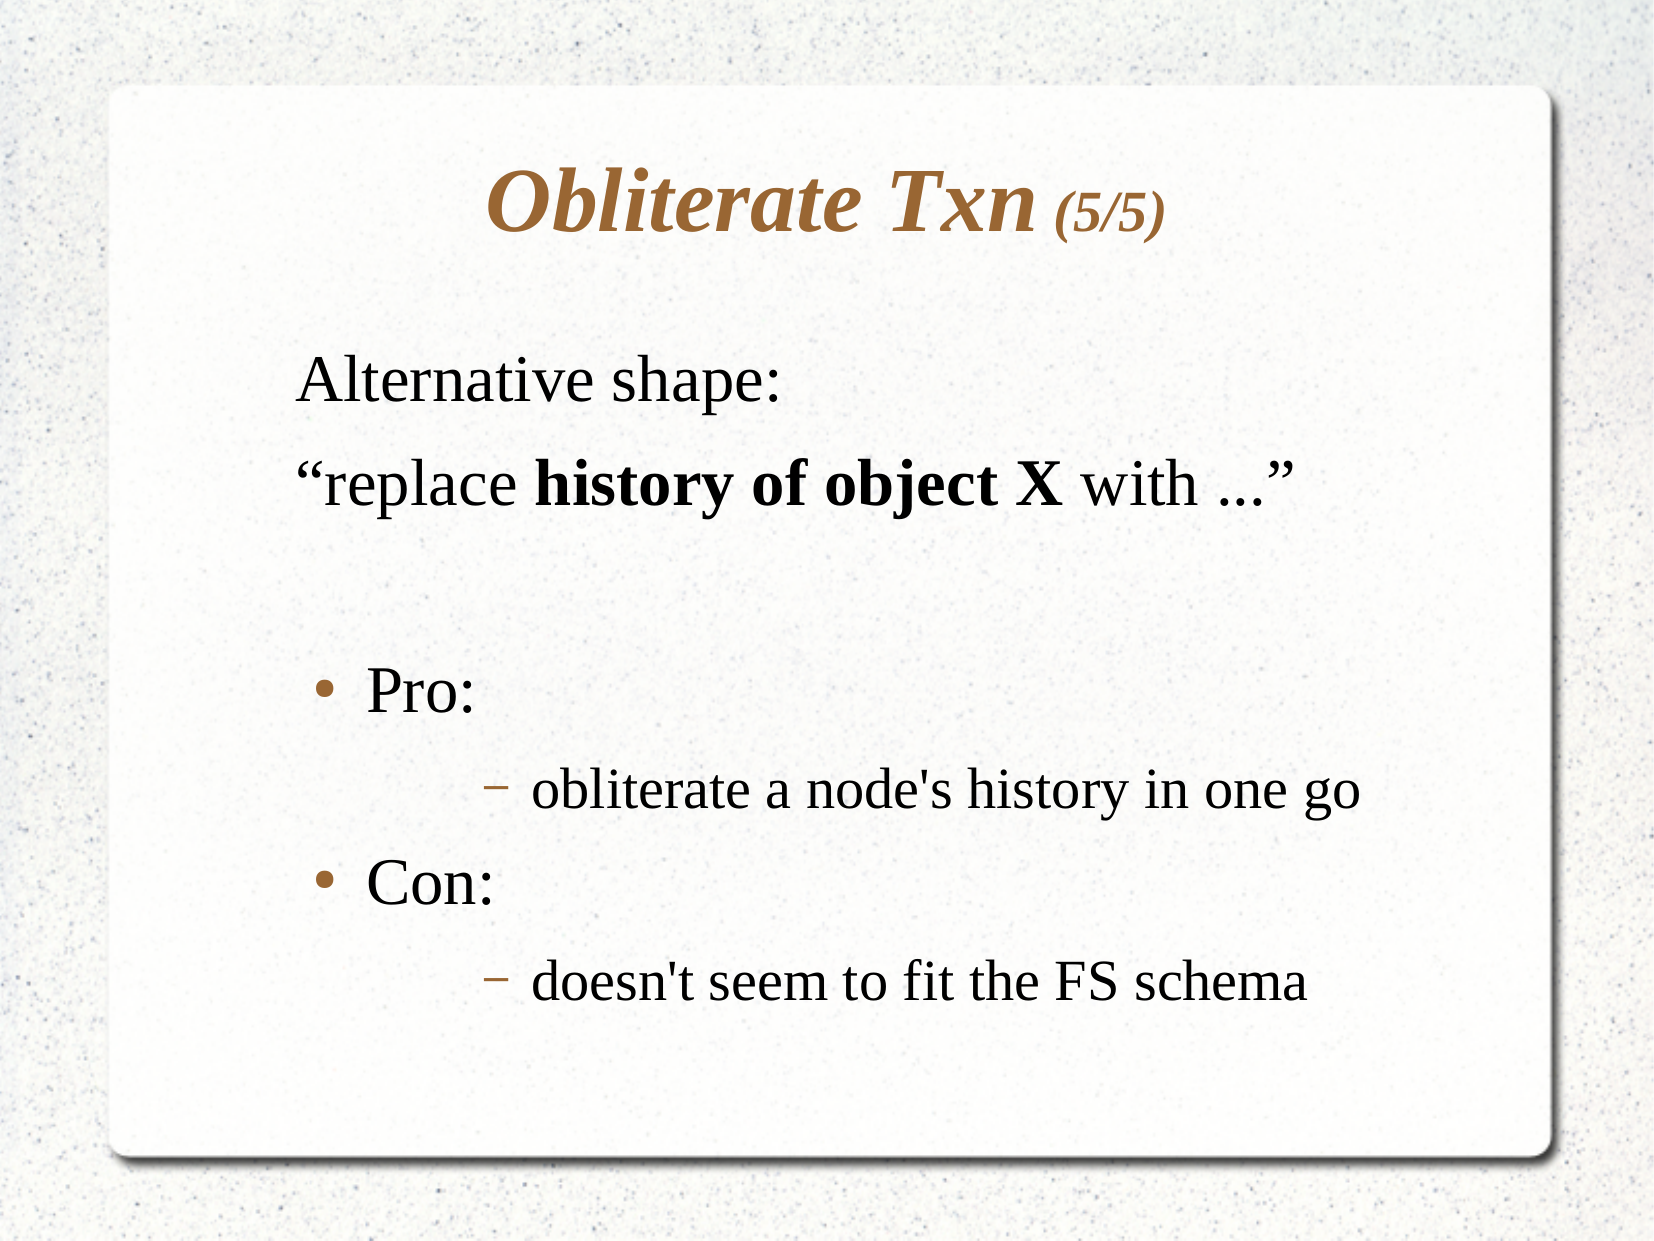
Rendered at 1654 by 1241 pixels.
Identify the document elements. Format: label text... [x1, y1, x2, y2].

list Alternative shape: “replace history of object X with ...” Pro: obliterate a node's history in one go Con: doesn't seem to fit the FS schema [295, 342, 1654, 1161]
title Obliterate Txn (5/5) [118, 96, 1536, 304]
picture [0, 0, 1654, 1241]
